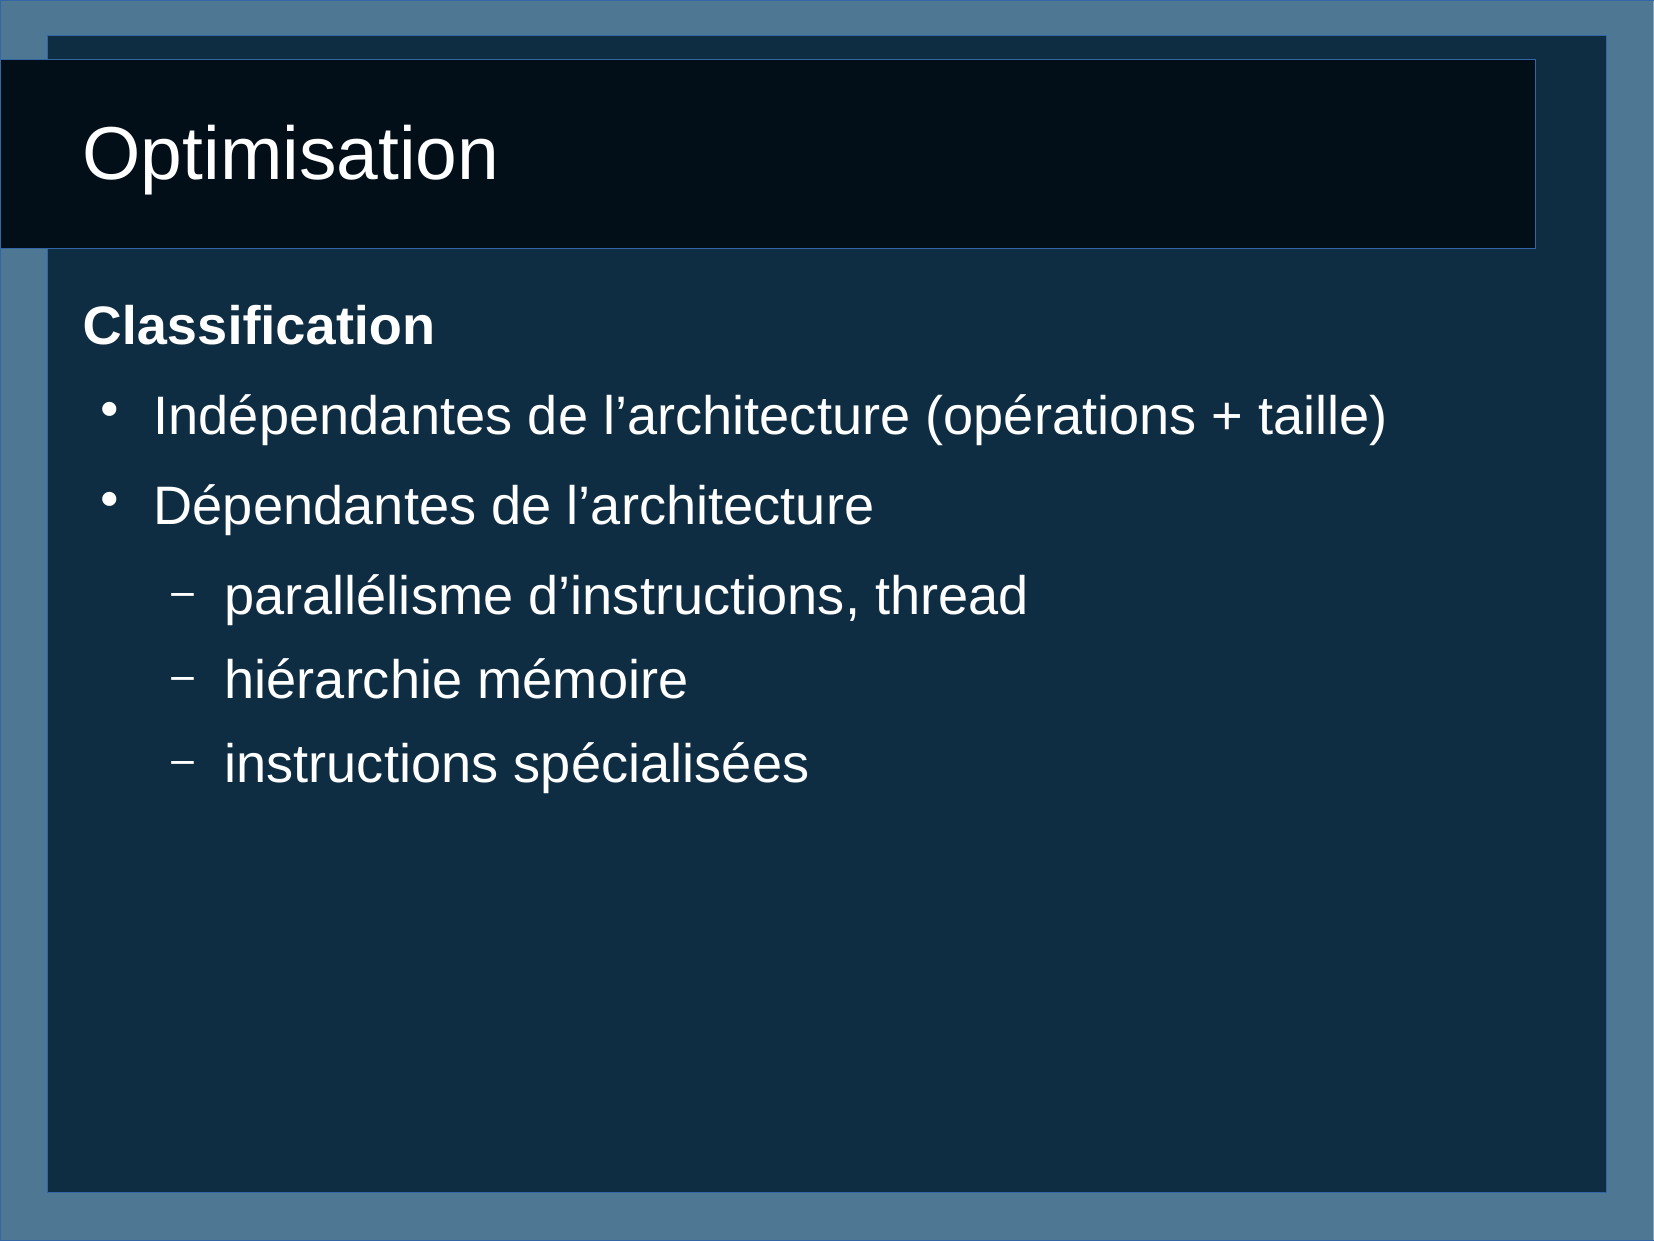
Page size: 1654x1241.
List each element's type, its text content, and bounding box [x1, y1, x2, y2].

title Optimisation [82, 94, 1264, 213]
list Classification Indépendantes de l’architecture (opérations + taille) Dépendantes de l’architecture parallélisme d’instructions, thread hiérarchie mémoire instructions spécialisées [82, 295, 1571, 1015]
